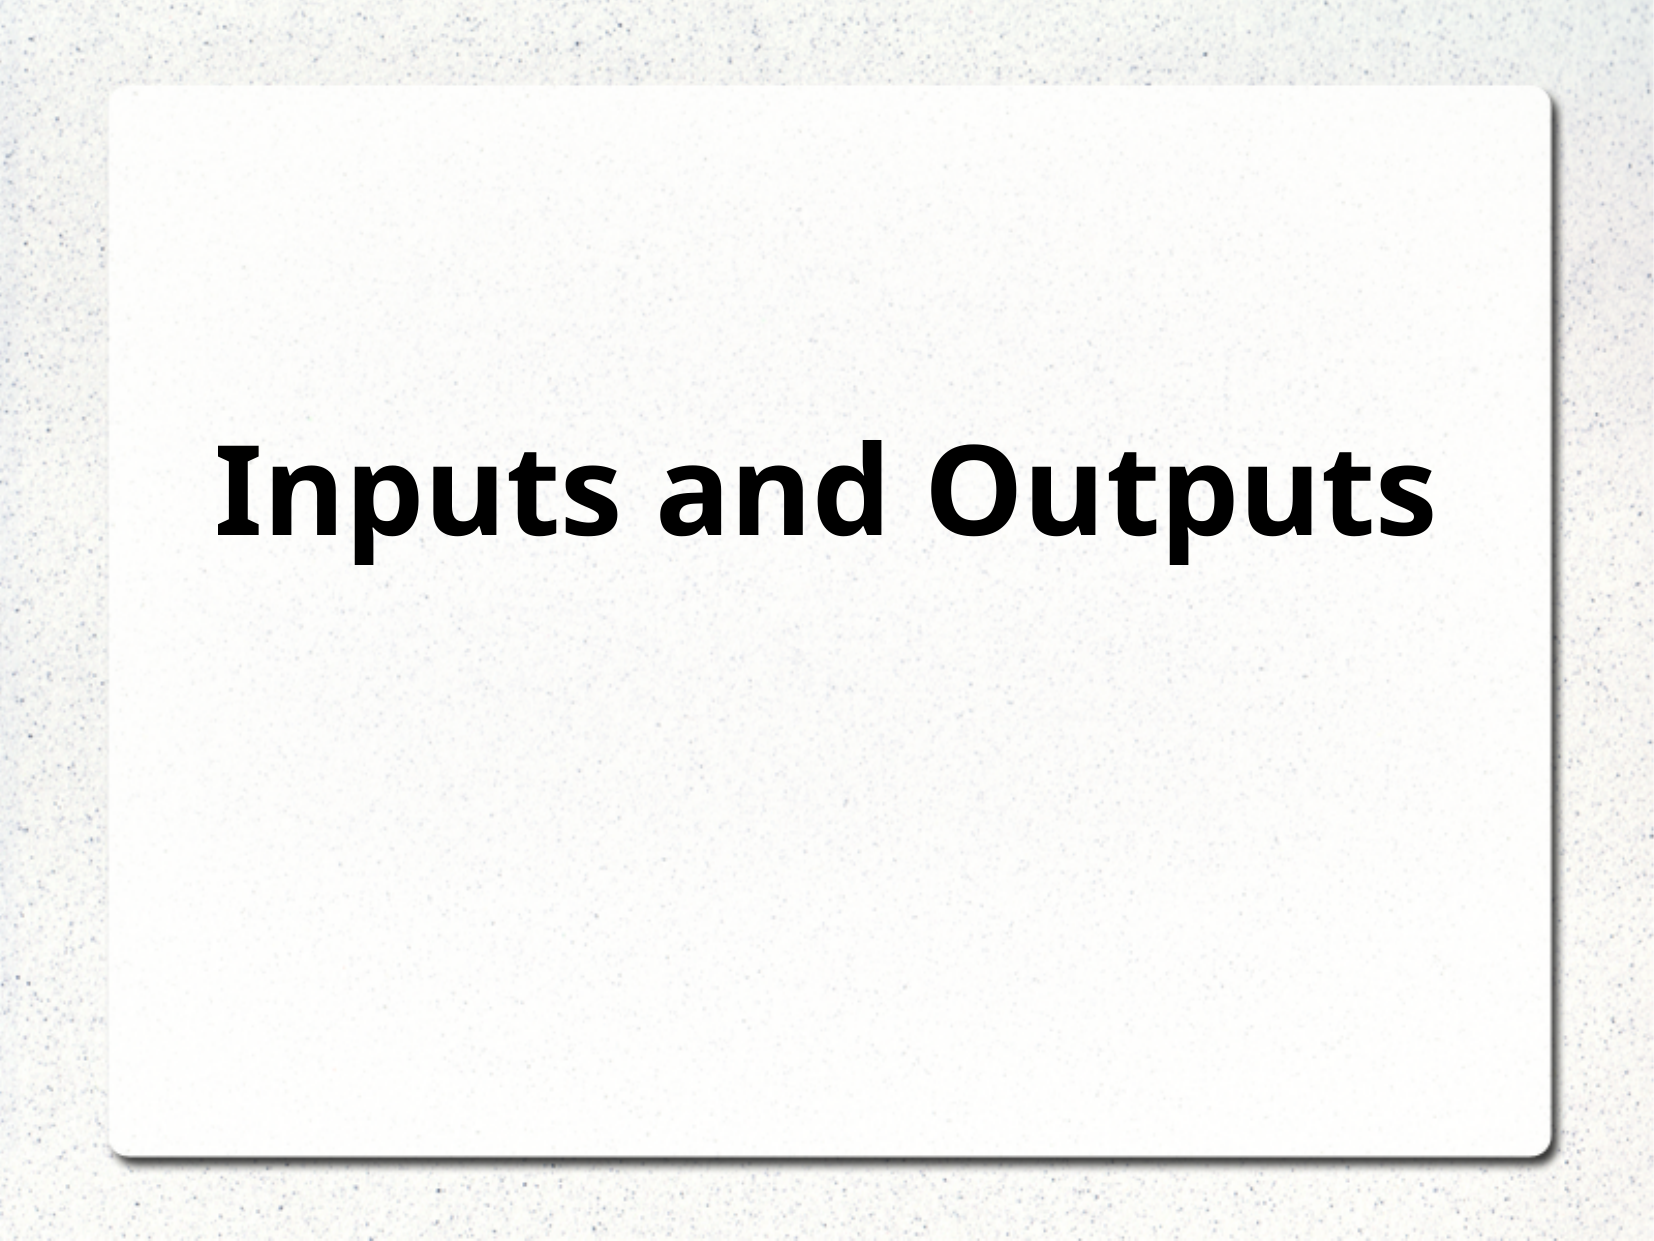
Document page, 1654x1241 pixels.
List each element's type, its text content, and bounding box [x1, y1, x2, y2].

picture [0, 0, 1654, 1241]
title Inputs and Outputs [118, 383, 1536, 591]
